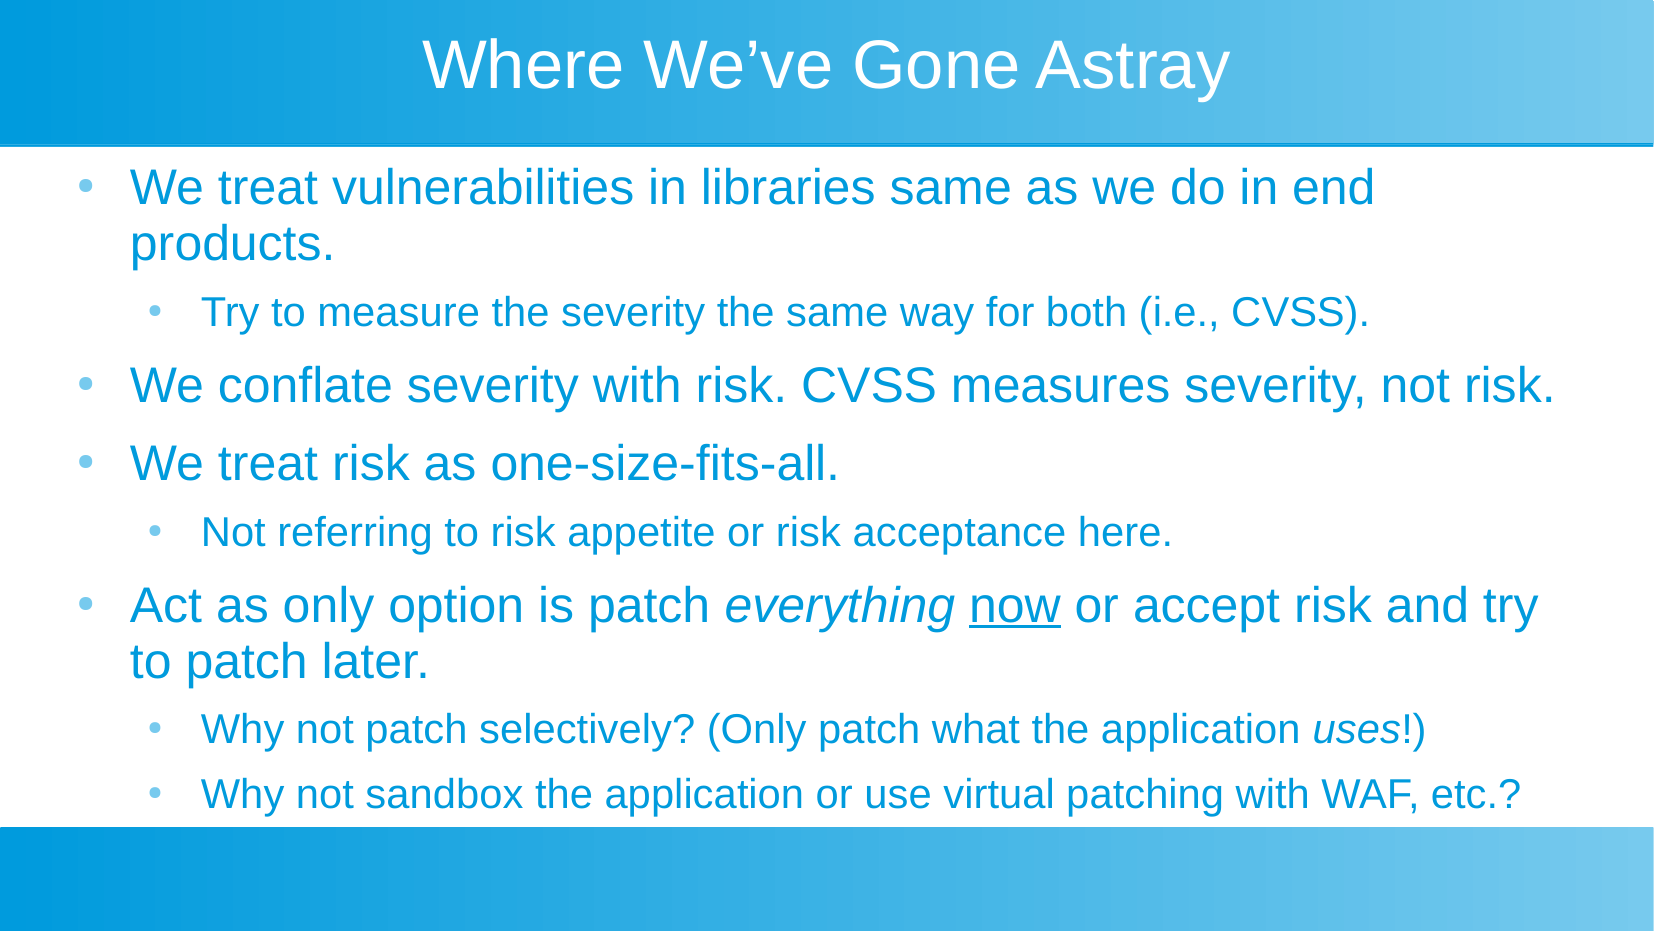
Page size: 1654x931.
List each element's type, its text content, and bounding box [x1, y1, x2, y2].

title Where We’ve Gone Astray [59, 8, 1595, 122]
list We treat vulnerabilities in libraries same as we do in end products. Try to measure the severity the same way for both (i.e., CVSS). We conflate severity with risk. CVSS measures severity, not risk. We treat risk as one-size-fits-all. Not referring to risk appetite or risk acceptance here. Act as only option is patch everything now or accept risk and try to patch later. Why not patch selectively? (Only patch what the application uses!) Why not sandbox the application or use virtual patching with WAF, etc.? [59, 159, 1595, 826]
